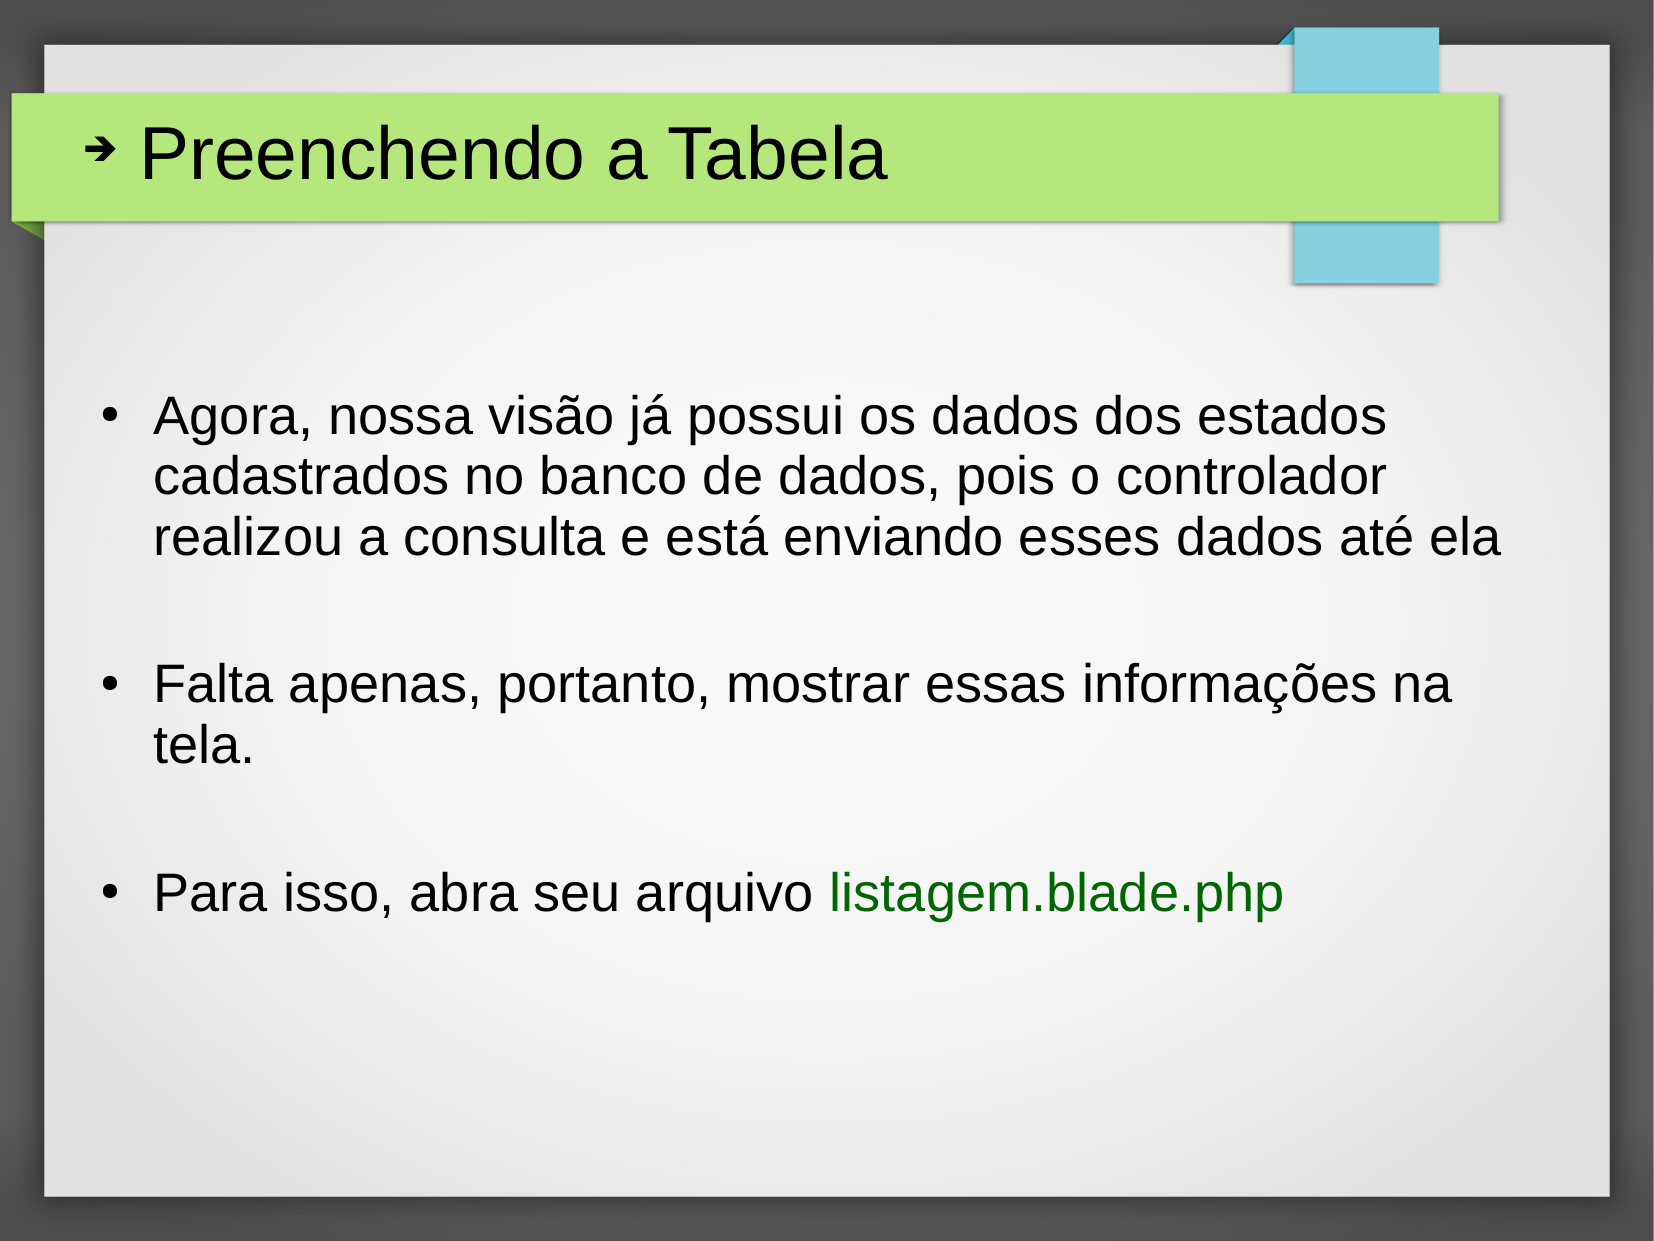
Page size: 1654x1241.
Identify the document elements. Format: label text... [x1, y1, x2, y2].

list Agora, nossa visão já possui os dados dos estados cadastrados no banco de dados, pois o controlador realizou a consulta e está enviando esses dados até ela Falta apenas, portanto, mostrar essas informações na tela. Para isso, abra seu arquivo listagem.blade.php [82, 295, 1571, 1015]
picture [0, 0, 1654, 1241]
title Preenchendo a Tabela [82, 94, 1264, 213]
